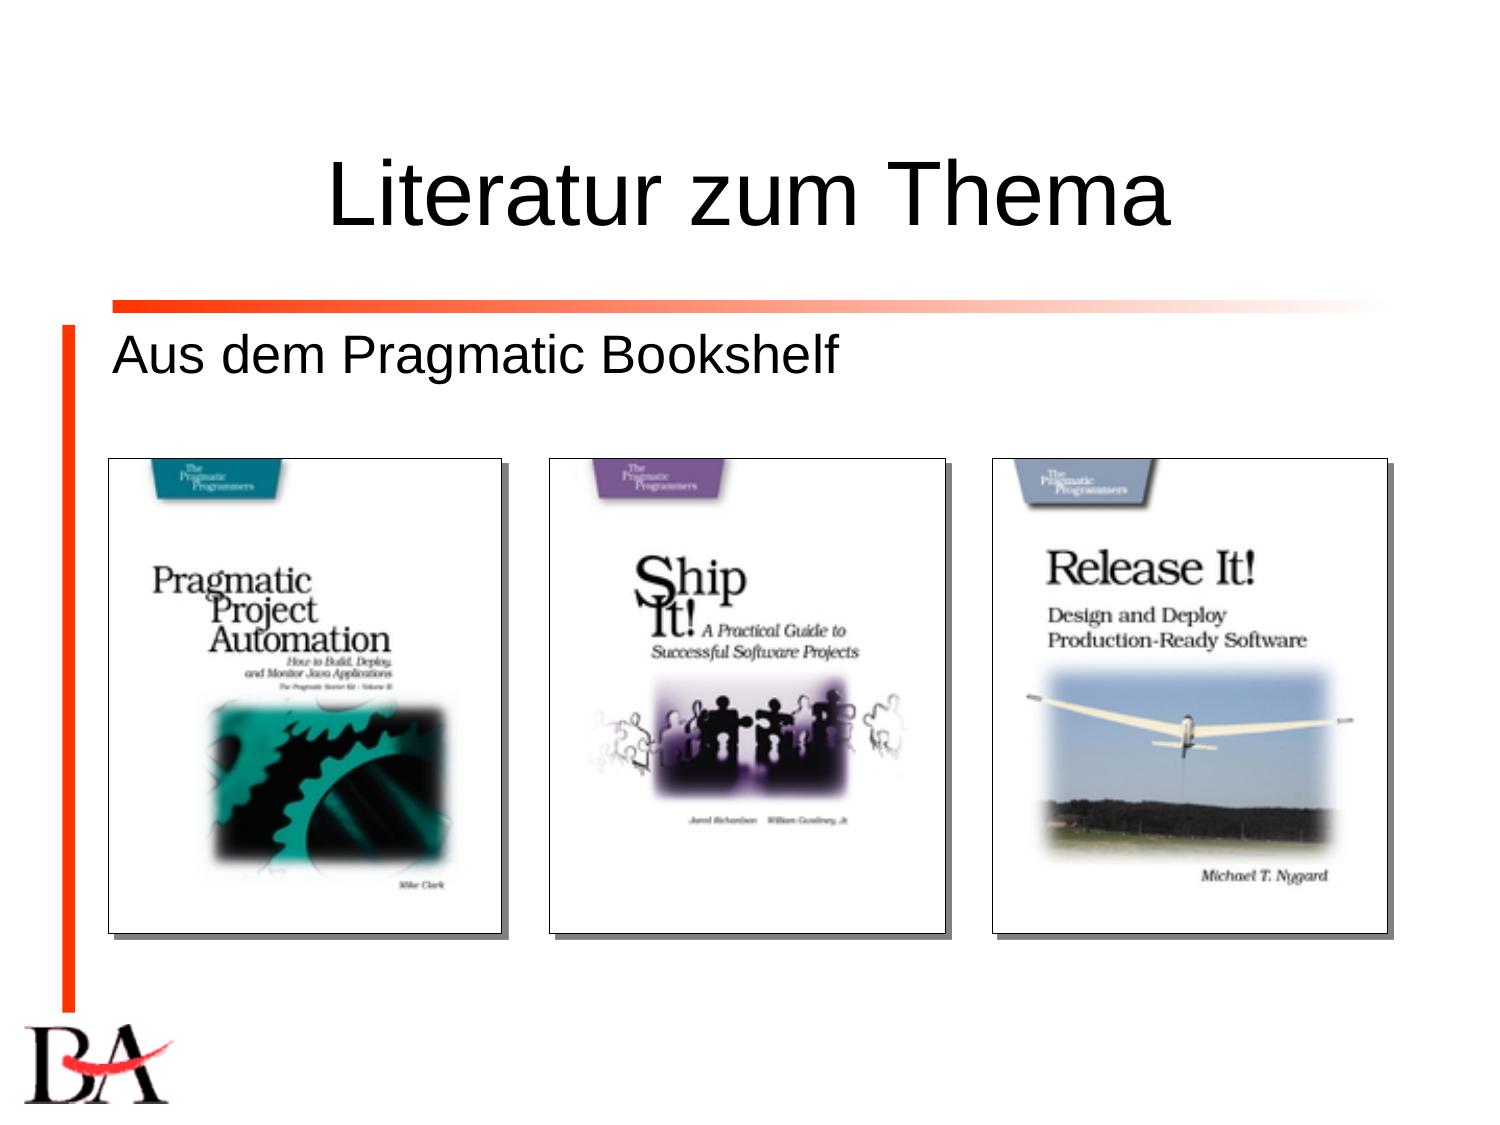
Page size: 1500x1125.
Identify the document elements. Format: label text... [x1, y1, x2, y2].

picture [992, 458, 1388, 934]
picture [24, 1024, 175, 1104]
list Aus dem Pragmatic Bookshelf [112, 324, 1388, 1036]
title Literatur zum Thema [112, 28, 1388, 324]
picture [549, 458, 946, 934]
picture [108, 458, 502, 934]
